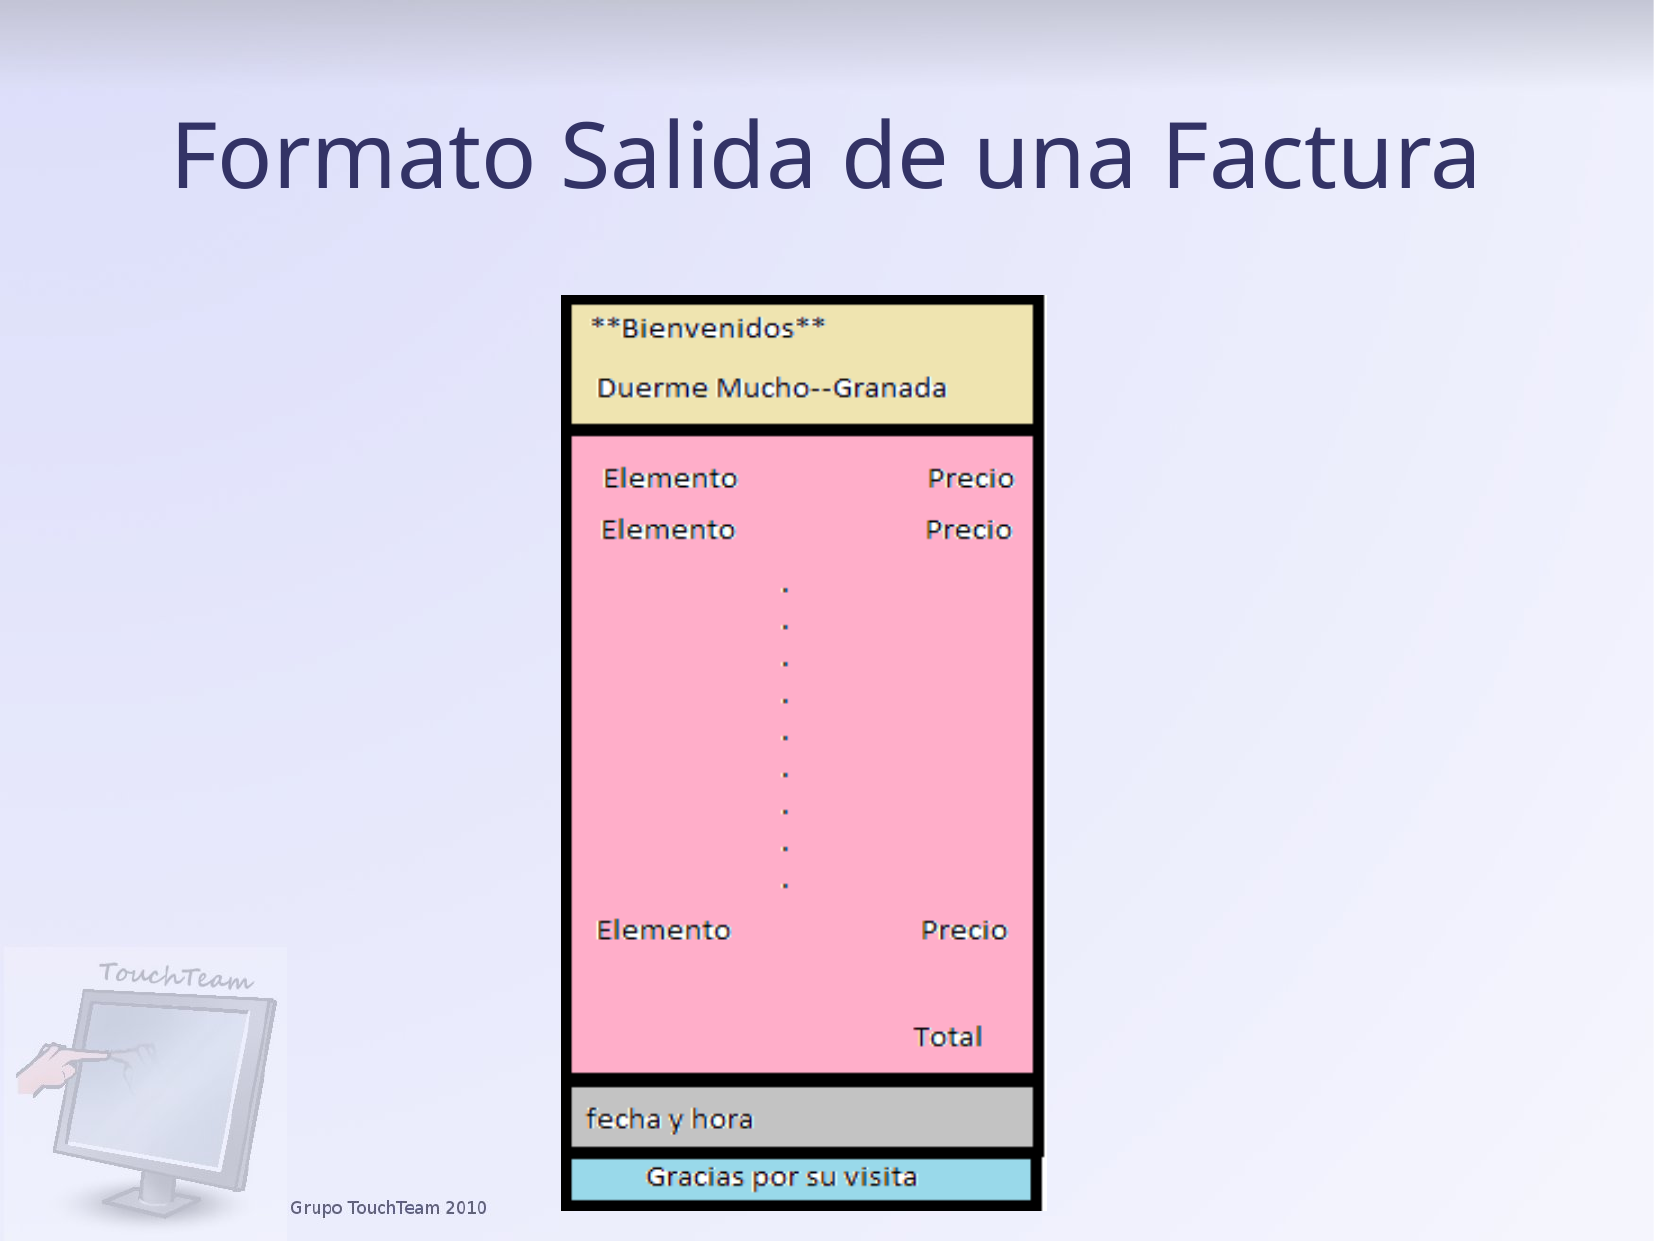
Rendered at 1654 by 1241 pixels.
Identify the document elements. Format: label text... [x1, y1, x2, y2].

title Formato Salida de una Factura [82, 56, 1571, 250]
picture [0, 0, 1654, 1241]
